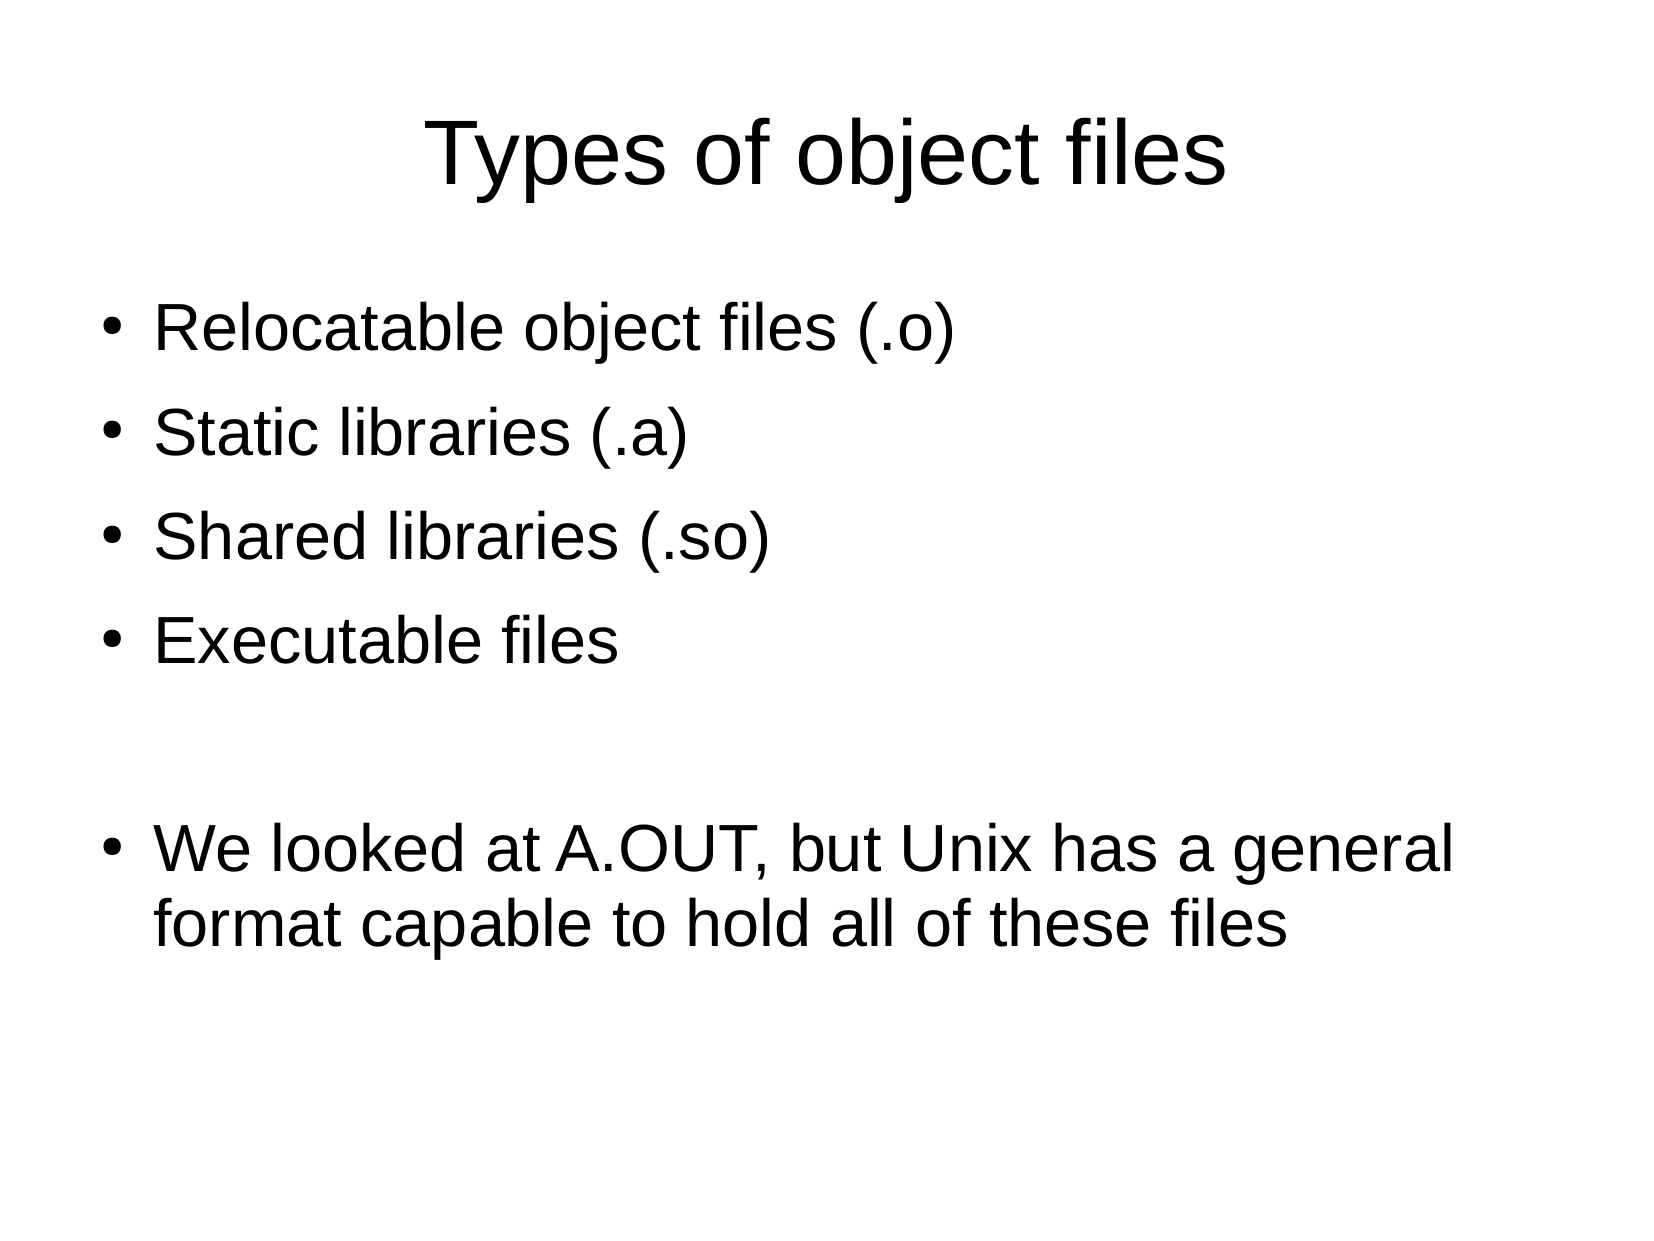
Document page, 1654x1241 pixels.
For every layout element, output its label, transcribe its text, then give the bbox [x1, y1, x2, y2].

list Relocatable object files (.o) Static libraries (.a) Shared libraries (.so) Executable files We looked at A.OUT, but Unix has a general format capable to hold all of these files [82, 290, 1571, 1010]
title Types of object files [82, 49, 1571, 257]
